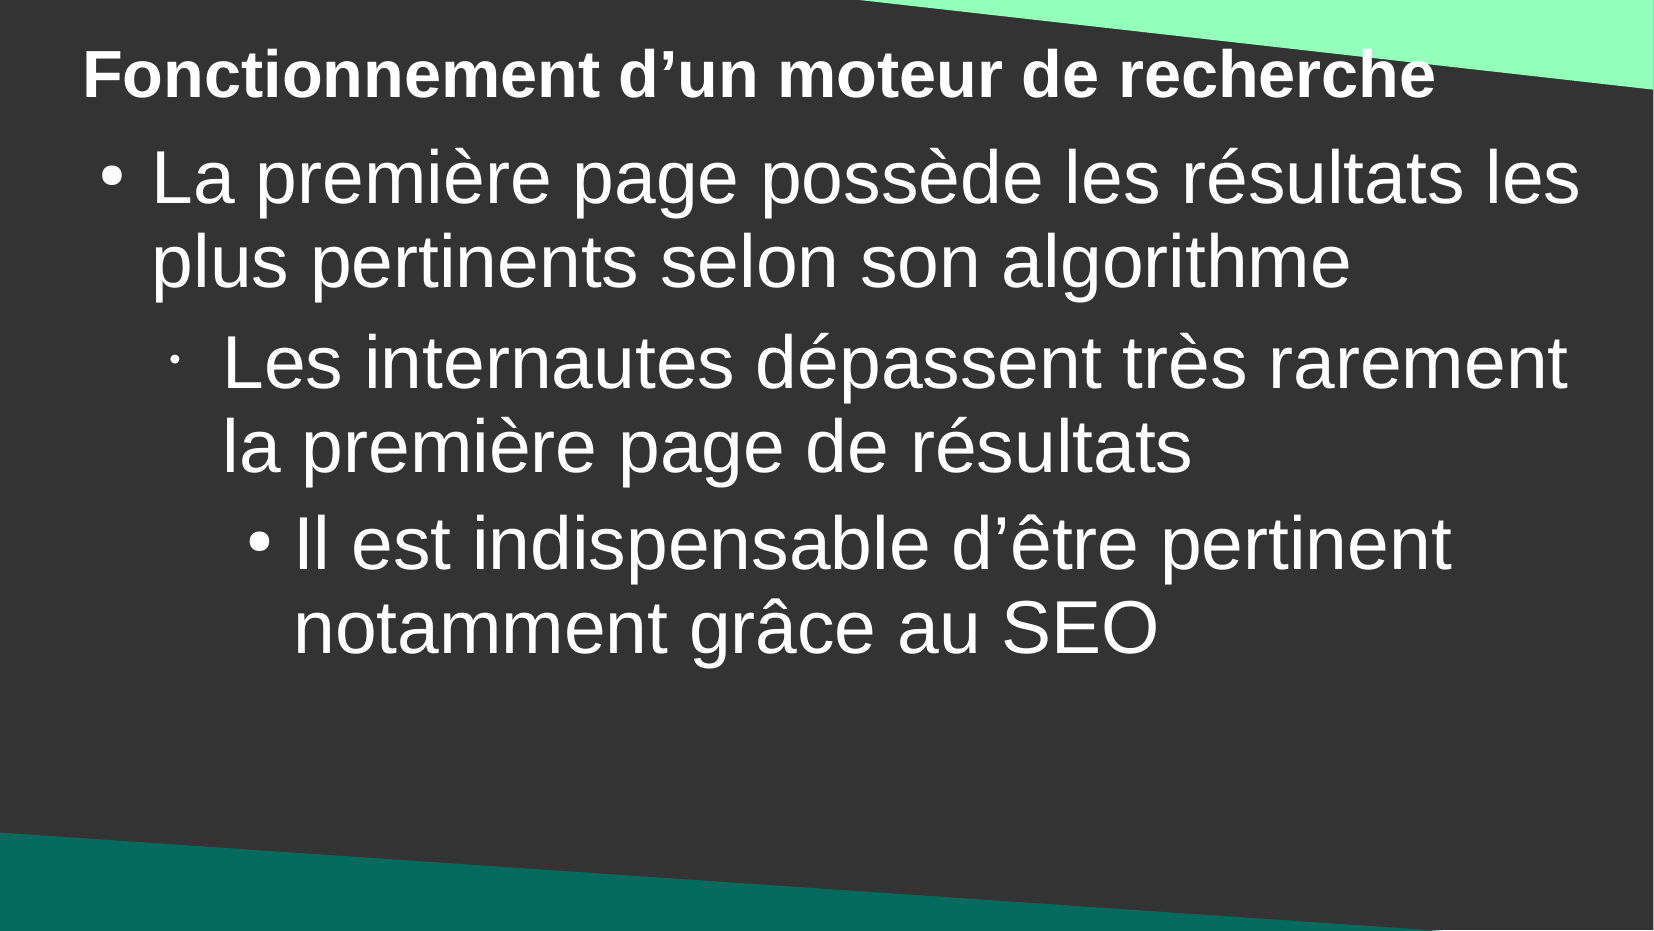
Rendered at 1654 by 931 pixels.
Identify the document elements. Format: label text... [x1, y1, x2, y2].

list La première page possède les résultats les plus pertinents selon son algorithme Les internautes dépassent très rarement la première page de résultats Il est indispensable d’être pertinent notamment grâce au SEO [80, 135, 1620, 676]
text_box [859, 0, 1654, 90]
title Fonctionnement d’un moteur de recherche [82, 37, 1571, 122]
